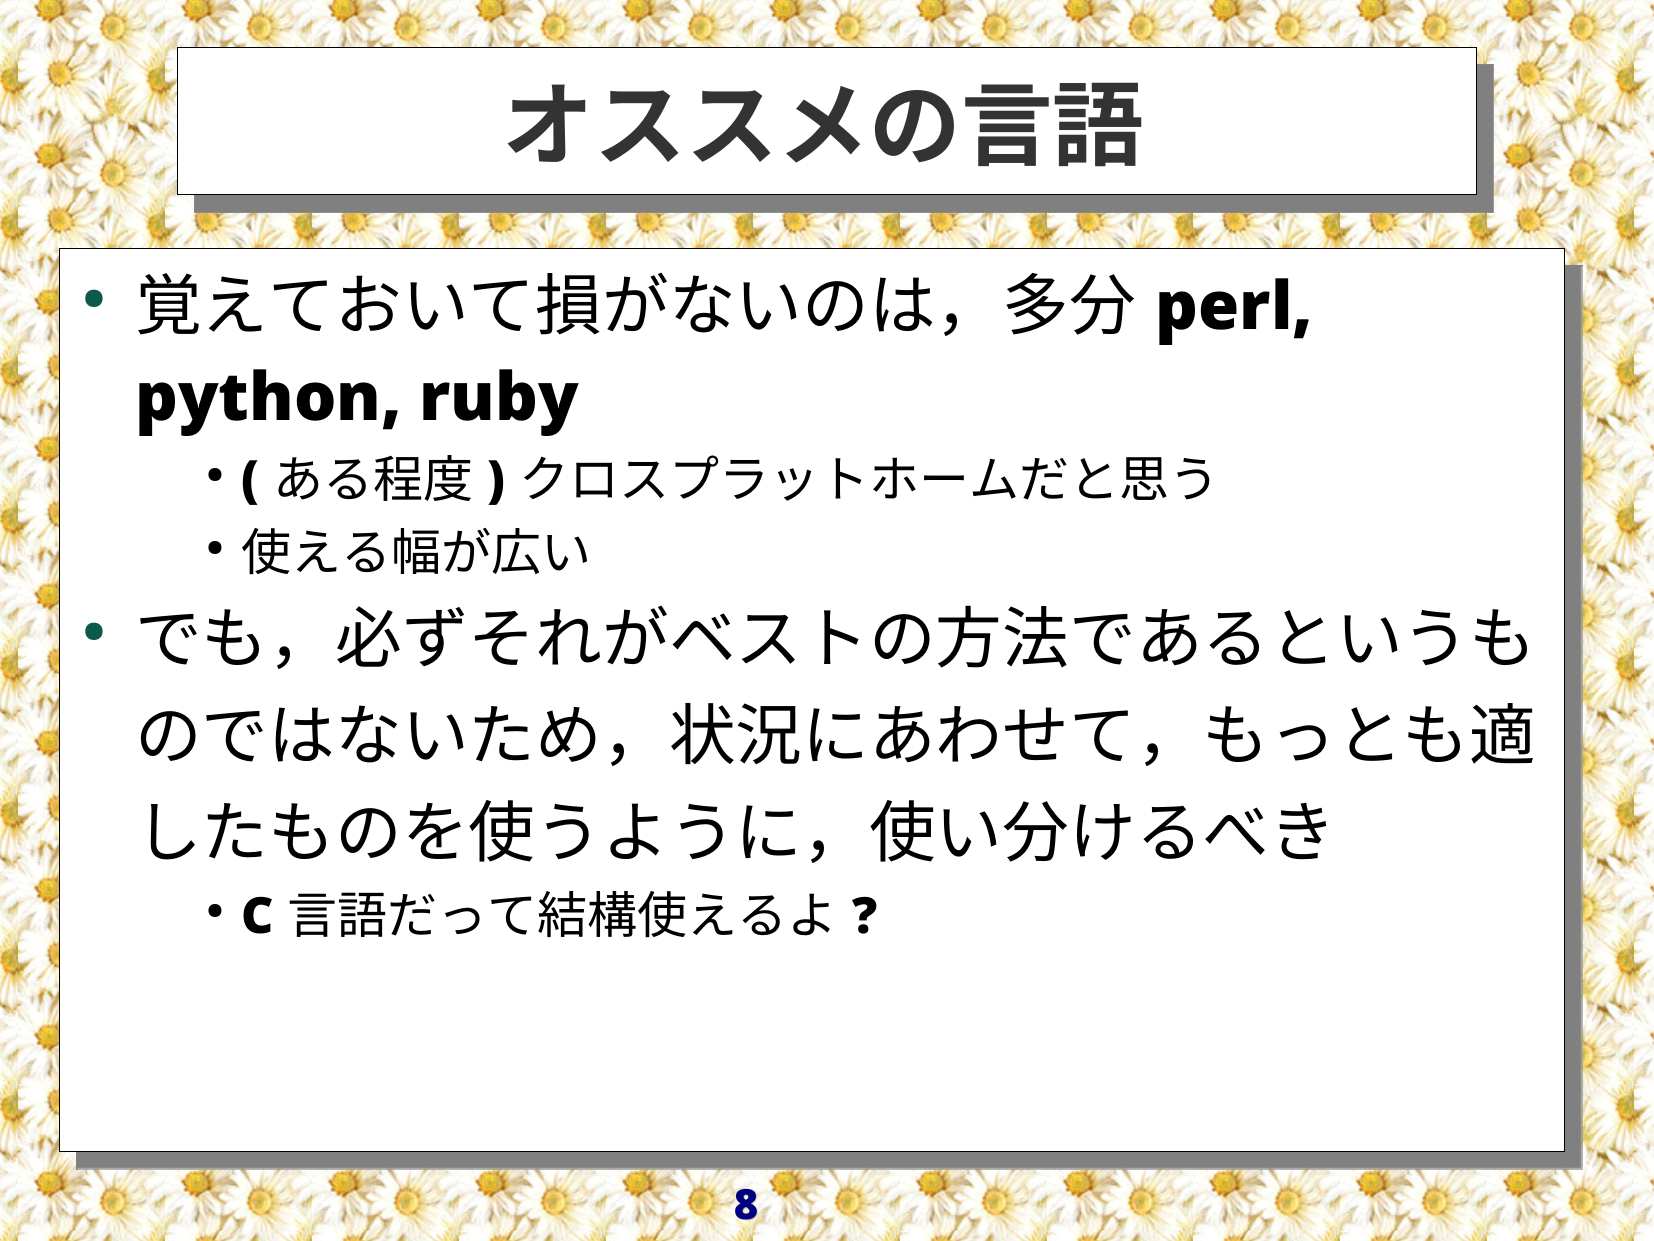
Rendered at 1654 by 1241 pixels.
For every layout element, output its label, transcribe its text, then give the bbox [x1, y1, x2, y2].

list 覚えておいて損がないのは，多分perl, python, ruby (ある程度)クロスプラットホームだと思う 使える幅が広い でも，必ずそれがベストの方法であるというものではないため，状況にあわせて，もっとも適したものを使うように，使い分けるべき C言語だって結構使えるよ? [64, 252, 1565, 1108]
picture [0, 0, 1654, 1241]
title オススメの言語 [218, 49, 1430, 187]
